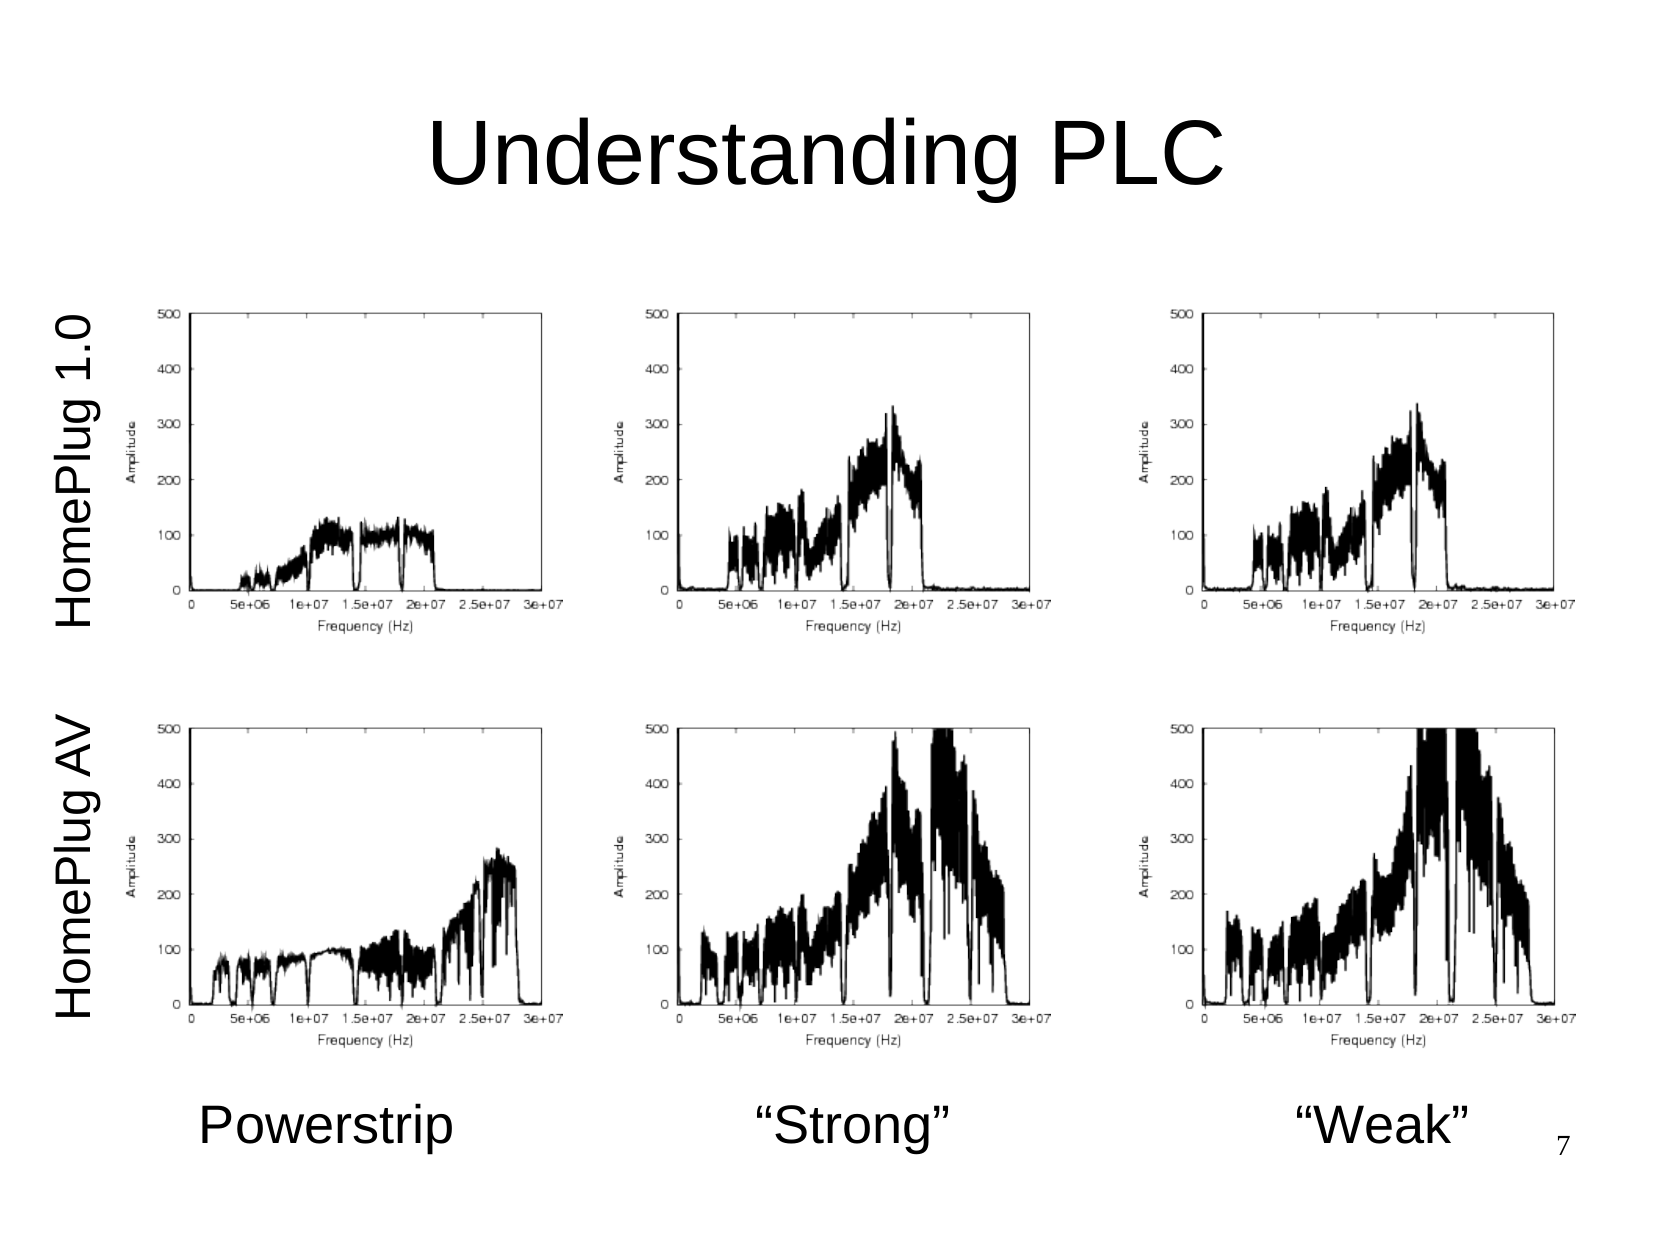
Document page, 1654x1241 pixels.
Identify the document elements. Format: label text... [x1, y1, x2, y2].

text_box Powerstrip “Strong” “Weak” [169, 1087, 1486, 1163]
picture [600, 712, 1051, 1050]
text_box HomePlug AV HomePlug 1.0 [37, 299, 109, 1037]
picture [112, 297, 563, 636]
title Understanding PLC [82, 0, 1571, 313]
picture [600, 297, 1051, 636]
picture [112, 712, 563, 1050]
picture [1125, 712, 1576, 1051]
picture [1125, 297, 1575, 636]
